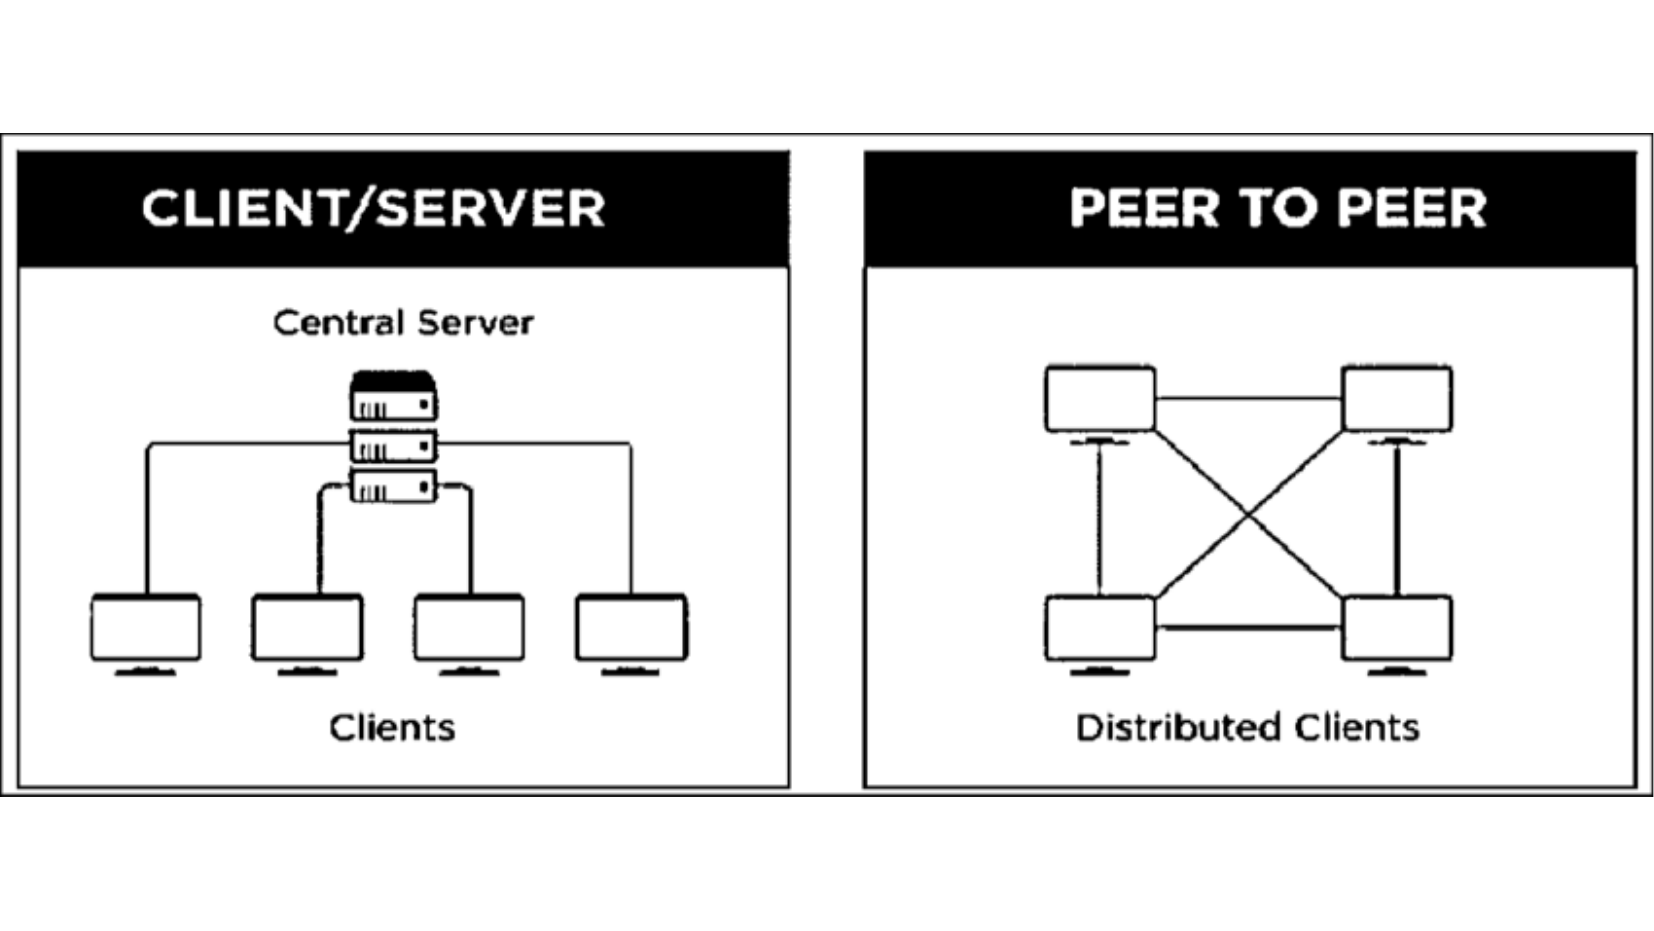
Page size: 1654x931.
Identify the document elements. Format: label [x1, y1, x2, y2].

picture [0, 133, 1654, 797]
